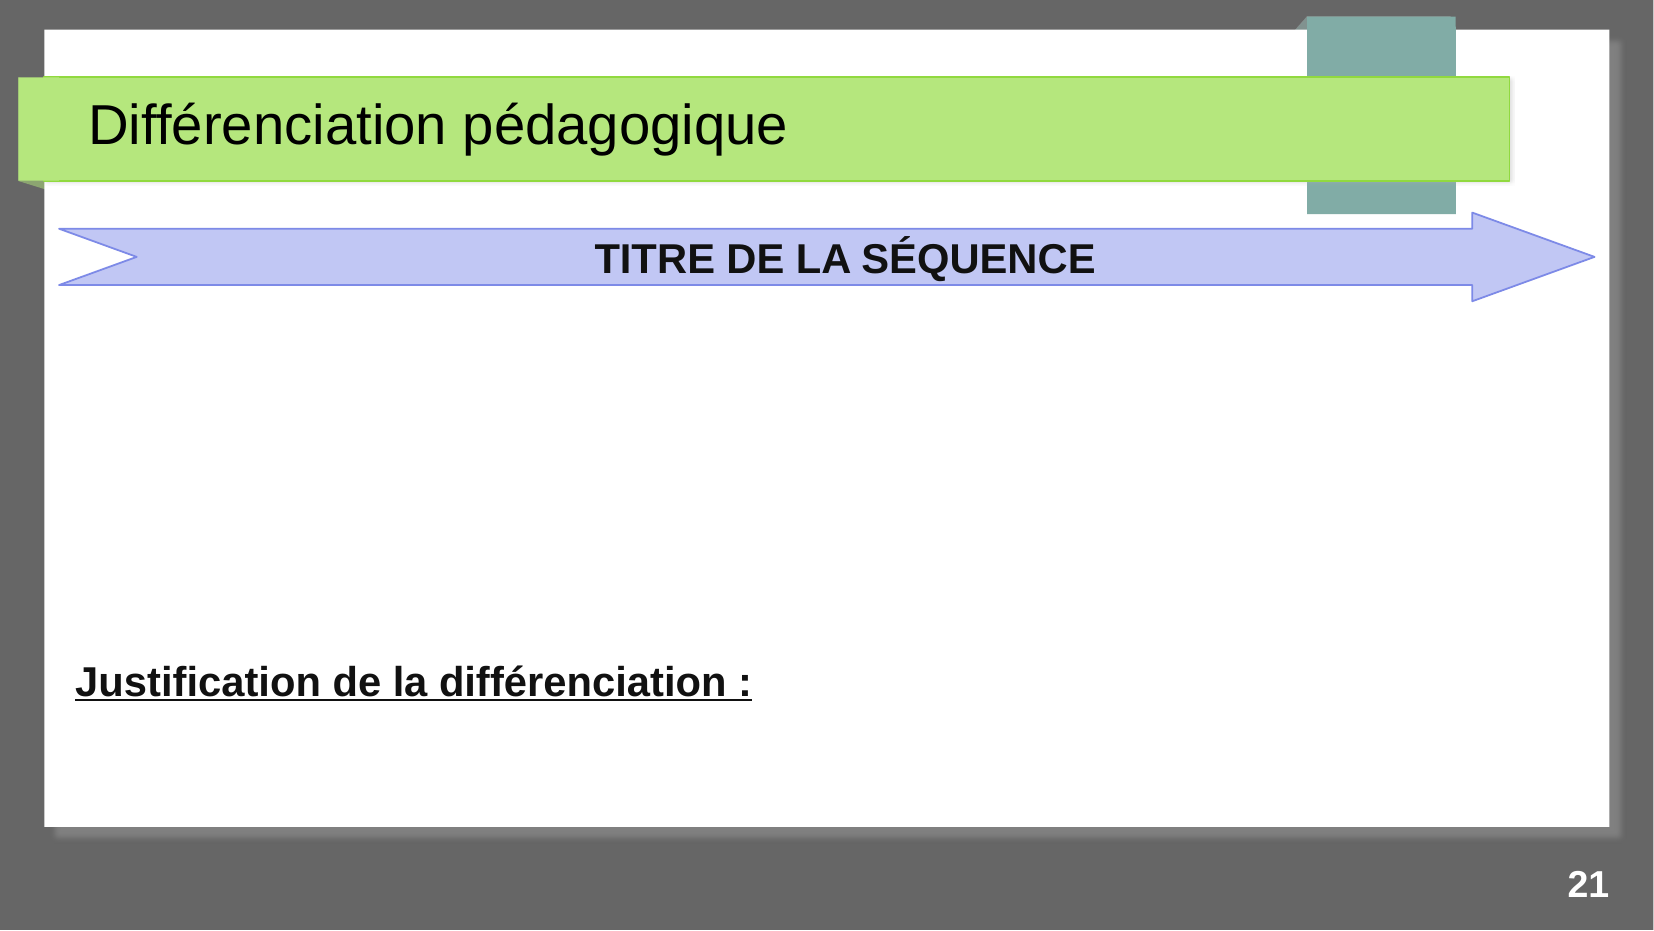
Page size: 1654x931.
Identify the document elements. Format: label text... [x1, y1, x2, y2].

text_box [59, 212, 1595, 302]
title Différenciation pédagogique [88, 73, 1506, 178]
list Justification de la différenciation : [75, 655, 1565, 709]
list TITRE DE LA SÉQUENCE [210, 234, 1481, 284]
text_box <numéro> [974, 856, 1625, 916]
